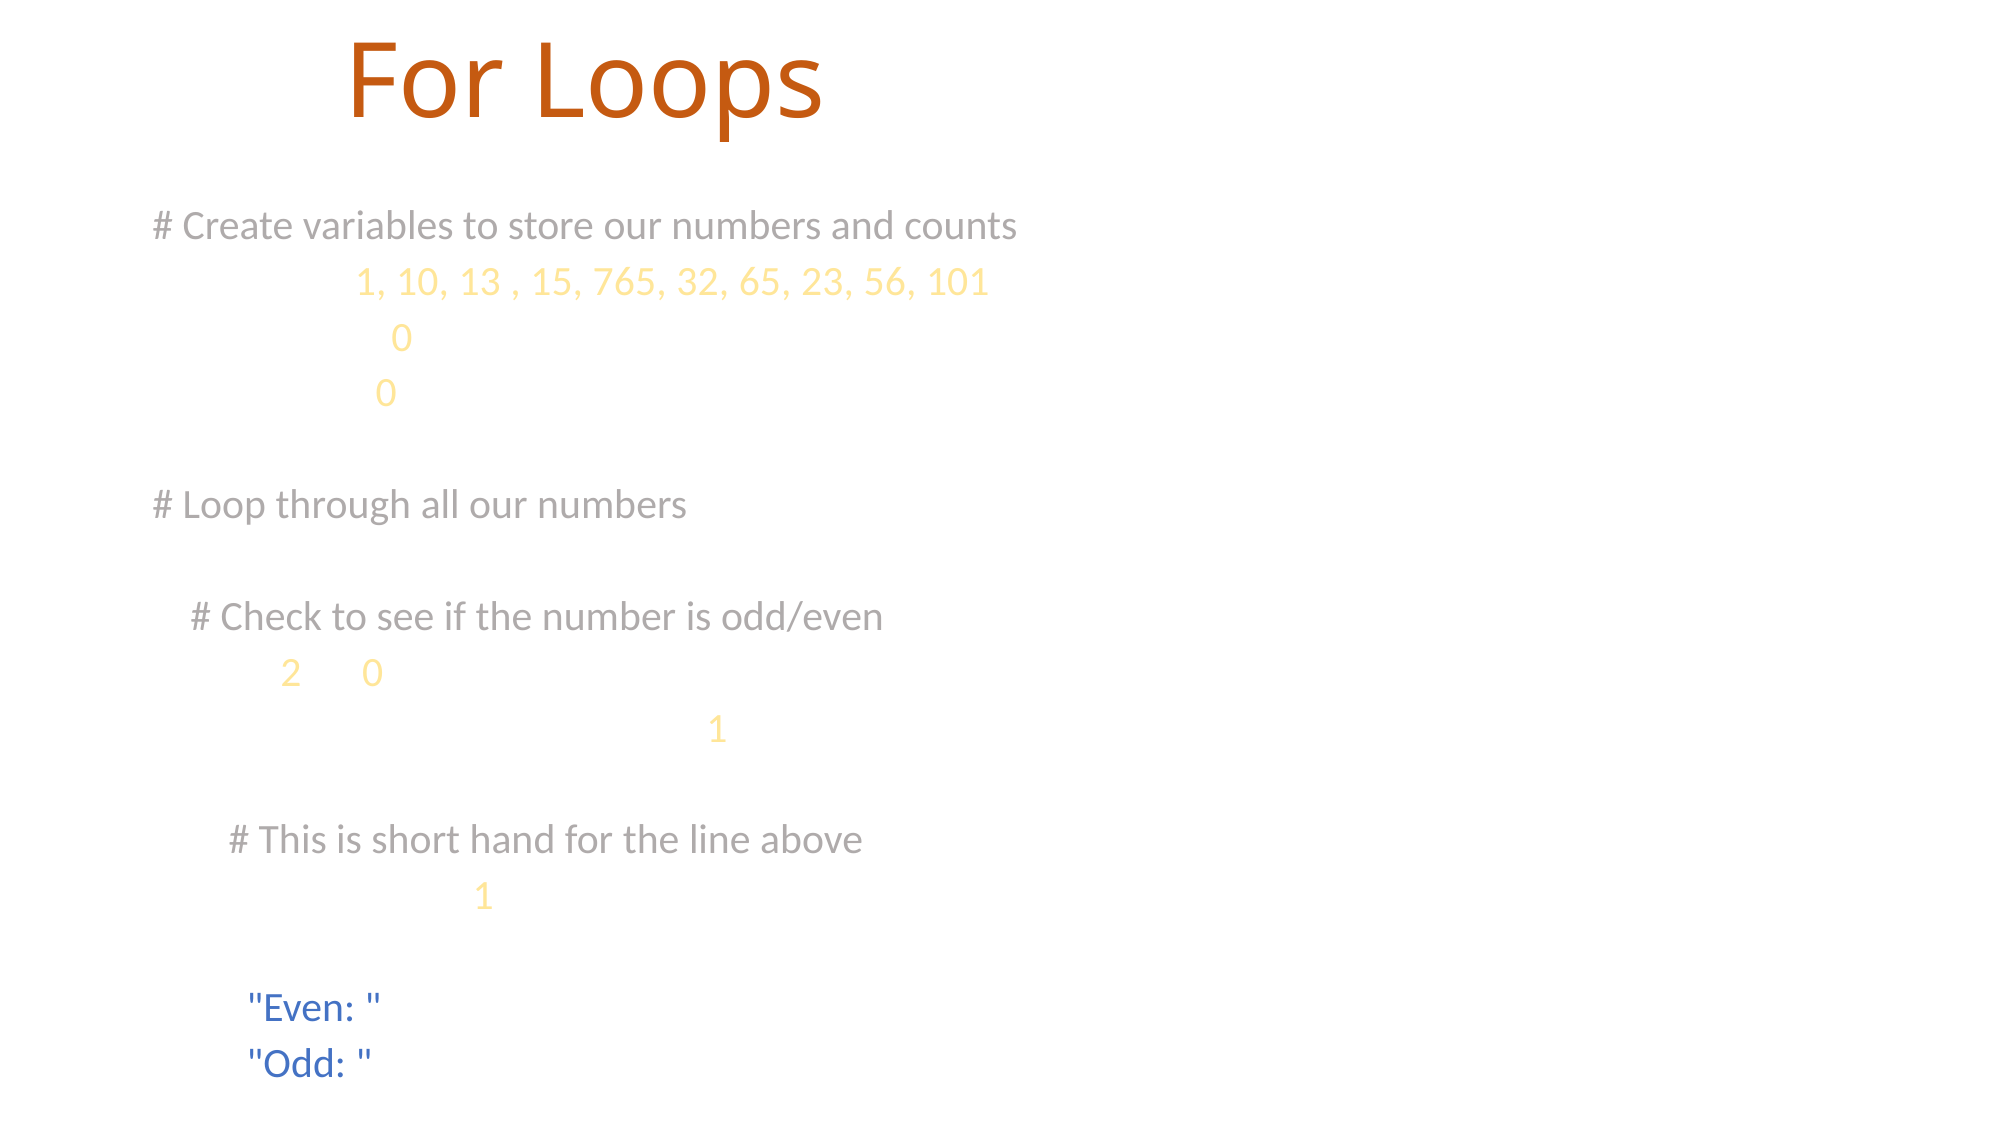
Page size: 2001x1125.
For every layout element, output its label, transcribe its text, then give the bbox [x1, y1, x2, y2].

list For Loops # Create variables to store our numbers and counts numbers = [1, 10, 13 , 15, 765, 32, 65, 23, 56, 101] even_count = 0 odd_count = 0 # Loop through all our numbers for i in numbers: # Check to see if the number is odd/even if i % 2 == 0: even_count = even_count + 1 else: # This is short hand for the line above odd_count += 1 print("Even: " + str(even_count)) print("Odd: " + str(odd_count)) [137, 39, 1863, 1106]
